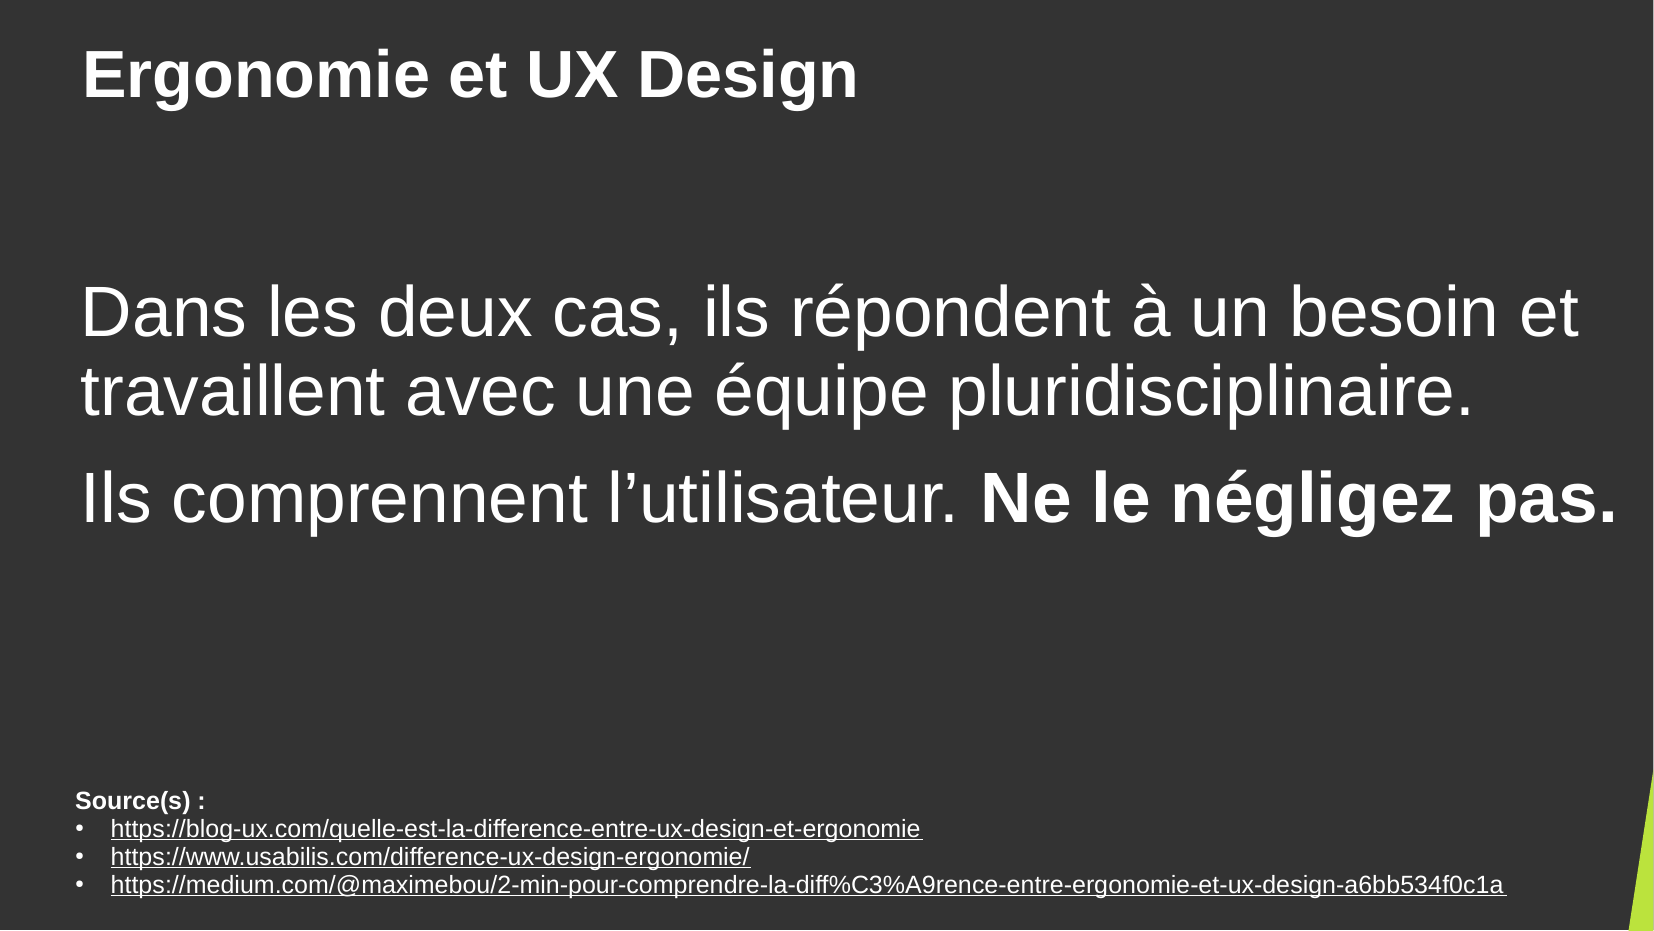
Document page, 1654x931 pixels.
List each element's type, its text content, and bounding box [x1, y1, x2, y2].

text_box [1628, 765, 1654, 931]
text_box Source(s) : https://blog-ux.com/quelle-est-la-difference-entre-ux-design-et-ergonomie https://www.usabilis.com/difference-ux-design-ergonomie/ https://medium.com/@maximebou/2-min-pour-comprendre-la-diff%C3%A9rence-entre-ergonomie-et-ux-design-a6bb534f0c1a [60, 779, 1546, 931]
title Ergonomie et UX Design [82, 37, 1571, 114]
list Dans les deux cas, ils répondent à un besoin et travaillent avec une équipe pluridisciplinaire. Ils comprennent l’utilisateur. Ne le négligez pas. [80, 271, 1620, 544]
